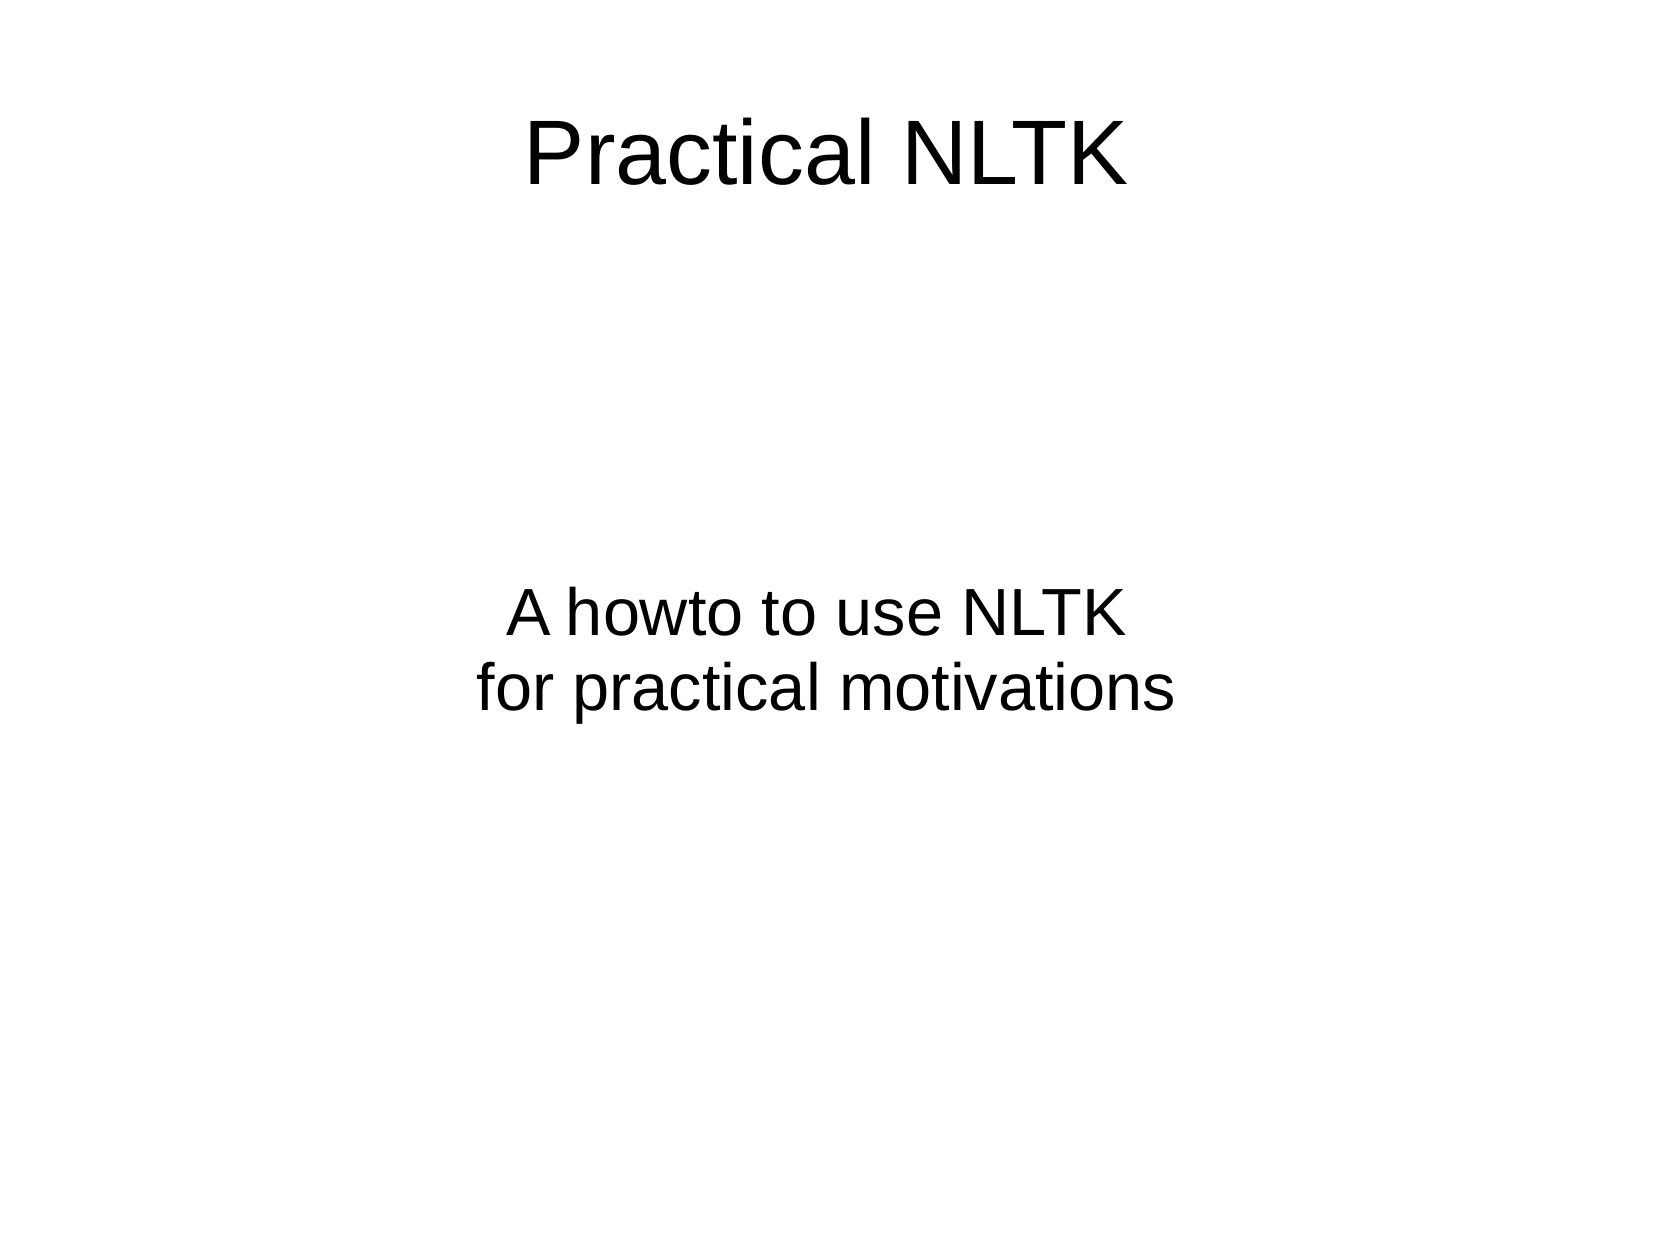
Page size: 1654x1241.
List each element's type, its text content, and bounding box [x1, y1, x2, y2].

subtitle A howto to use NLTK for practical motivations [82, 290, 1571, 1010]
title Practical NLTK [82, 49, 1571, 257]
